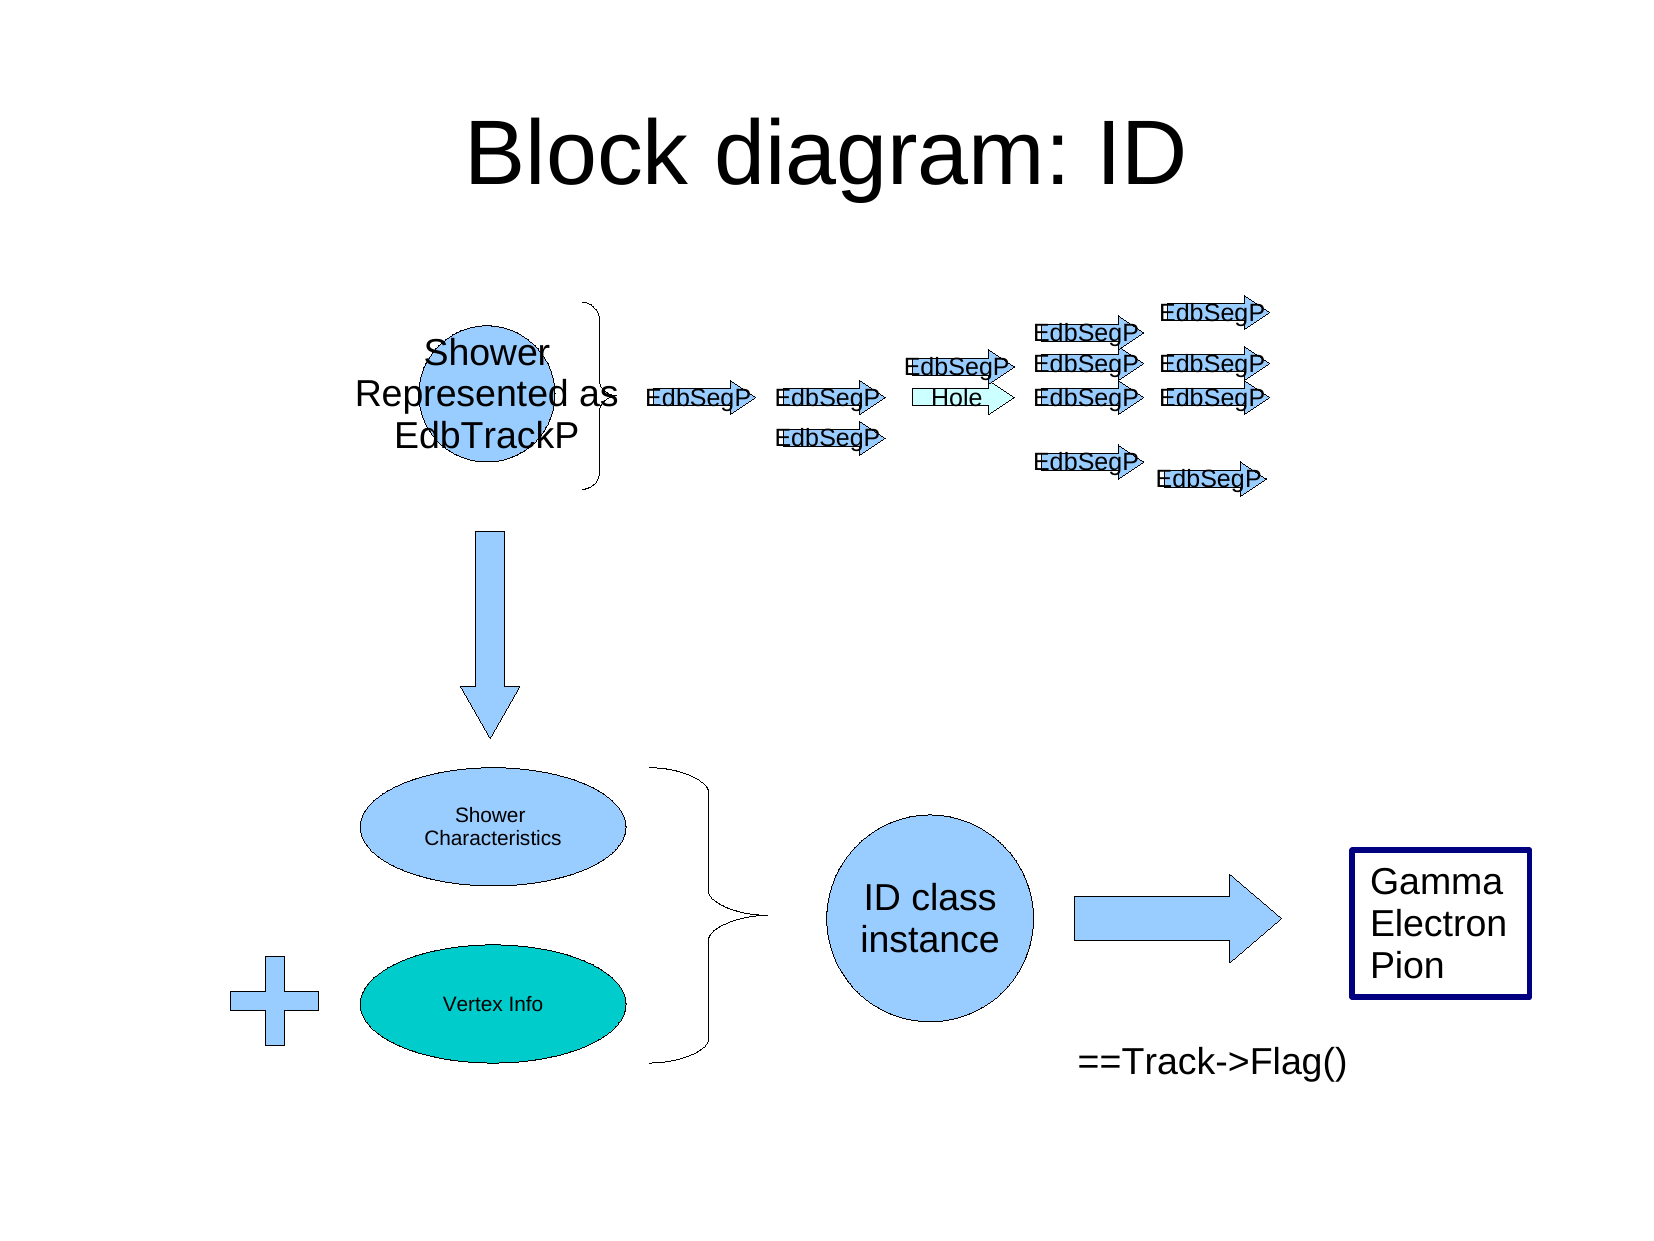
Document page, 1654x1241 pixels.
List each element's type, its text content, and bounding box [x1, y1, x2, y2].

text_box EdbSegP [1193, 346, 1270, 381]
text_box EdbSegP [1067, 348, 1144, 381]
text_box EdbSegP [912, 349, 1015, 384]
text_box EdbSegP [1167, 354, 1185, 372]
text_box EdbSegP [1164, 461, 1267, 497]
text_box EdbSegP [1193, 295, 1270, 330]
text_box [1074, 874, 1282, 963]
text_box Vertex Info [360, 944, 627, 1064]
text_box EdbSegP [1041, 354, 1059, 372]
text_box EdbSegP [1167, 303, 1185, 321]
text_box ==Track->Flag() [1062, 1033, 1447, 1091]
text_box Gamma Electron Pion [1352, 850, 1530, 998]
text_box Hole [952, 394, 960, 405]
text_box [460, 531, 520, 739]
text_box EdbSegP [653, 388, 671, 406]
title Block diagram: ID [82, 49, 1571, 257]
text_box ID class instance [826, 814, 1034, 1022]
text_box EdbSegP [783, 421, 886, 456]
text_box Shower Characteristics [360, 767, 627, 886]
text_box EdbSegP [1167, 388, 1185, 406]
text_box EdbSegP [783, 388, 801, 406]
text_box Hole [912, 388, 965, 406]
text_box Hole [935, 398, 945, 406]
text_box EdbSegP [1067, 380, 1144, 415]
text_box EdbSegP [1041, 444, 1144, 480]
text_box EdbSegP [1041, 388, 1059, 406]
text_box [230, 956, 319, 1046]
text_box EdbSegP [1041, 315, 1144, 350]
text_box Hole [967, 382, 1015, 415]
text_box EdbSegP [809, 380, 886, 415]
text_box EdbSegP [1193, 380, 1270, 415]
text_box EdbSegP [680, 380, 756, 415]
text_box Shower Represented as EdbTrackP [419, 325, 555, 462]
